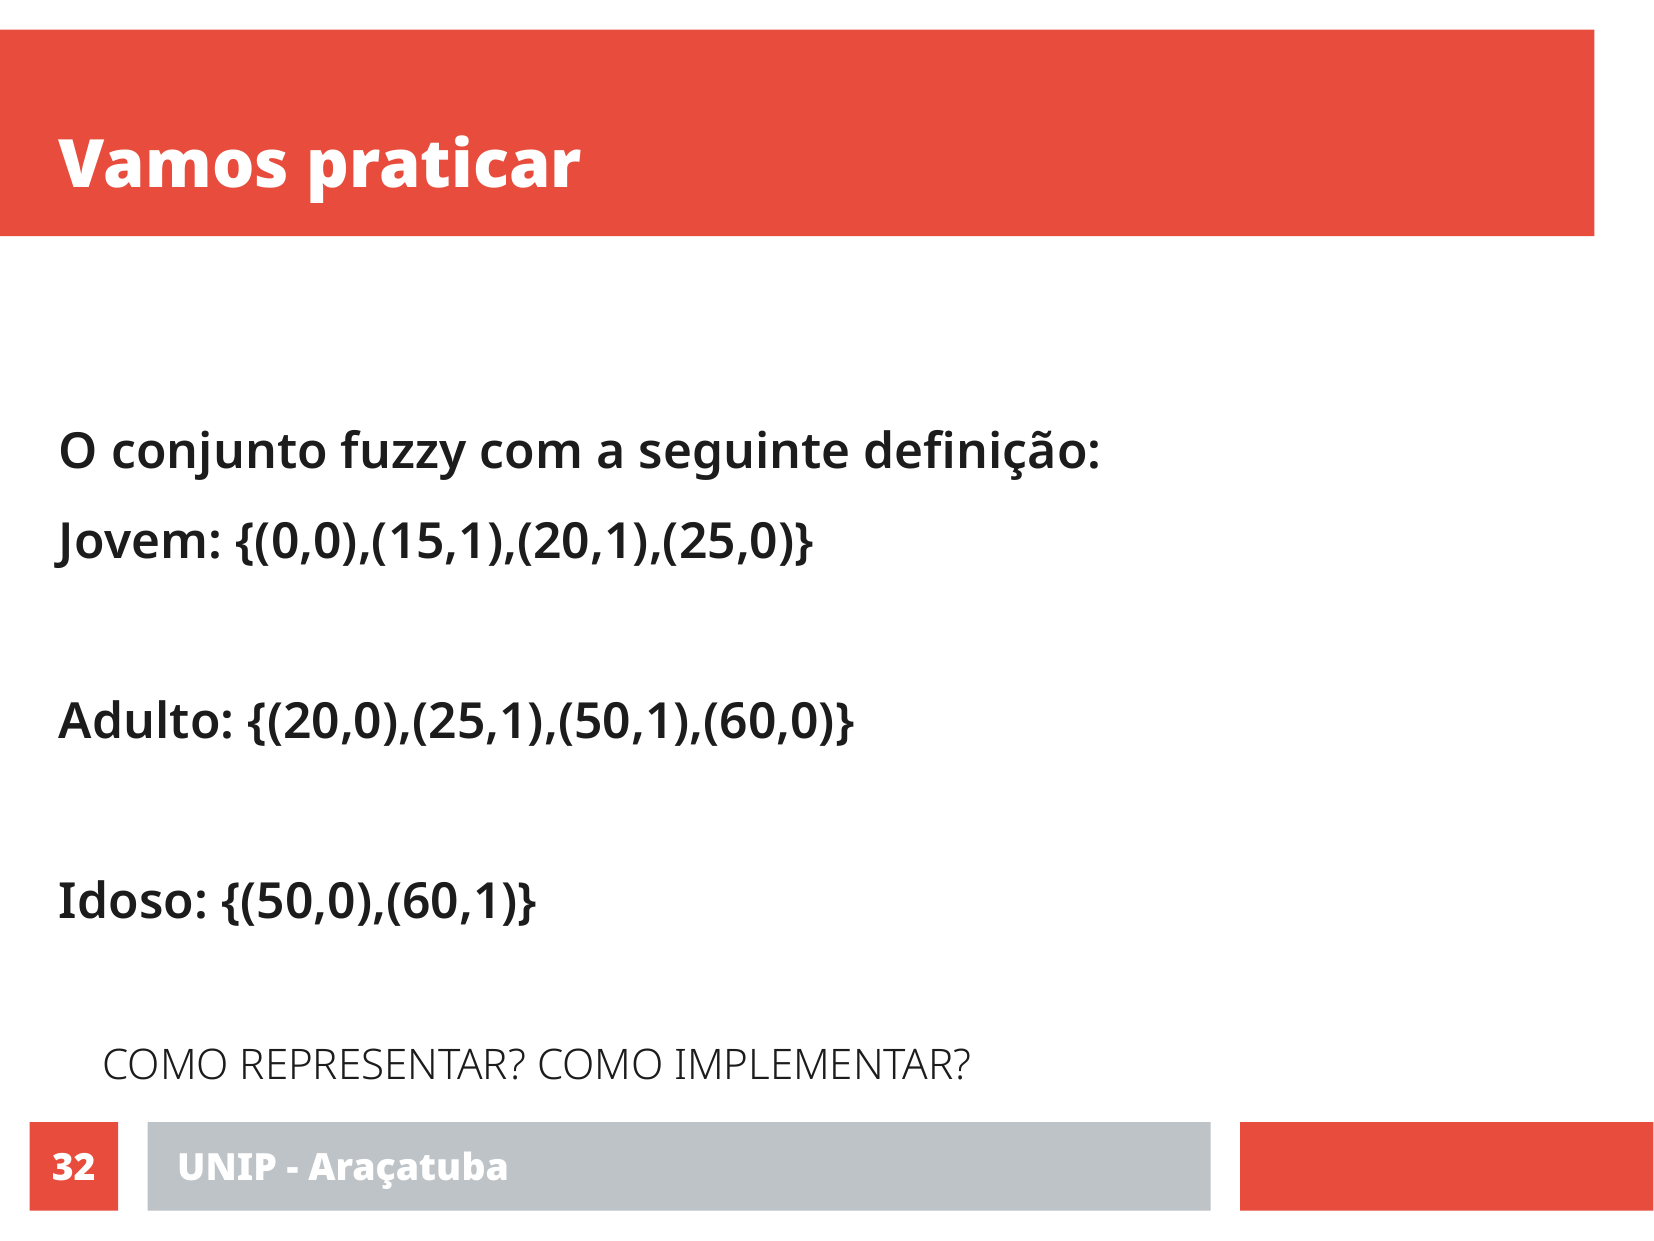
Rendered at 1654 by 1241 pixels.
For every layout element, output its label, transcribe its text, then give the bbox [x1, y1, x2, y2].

list O conjunto fuzzy com a seguinte definição: Jovem: {(0,0),(15,1),(20,1),(25,0)} Adulto: {(20,0),(25,1),(50,1),(60,0)} Idoso: {(50,0),(60,1)} COMO REPRESENTAR? COMO IMPLEMENTAR? [59, 324, 1565, 1093]
title Vamos praticar [59, 59, 1595, 207]
